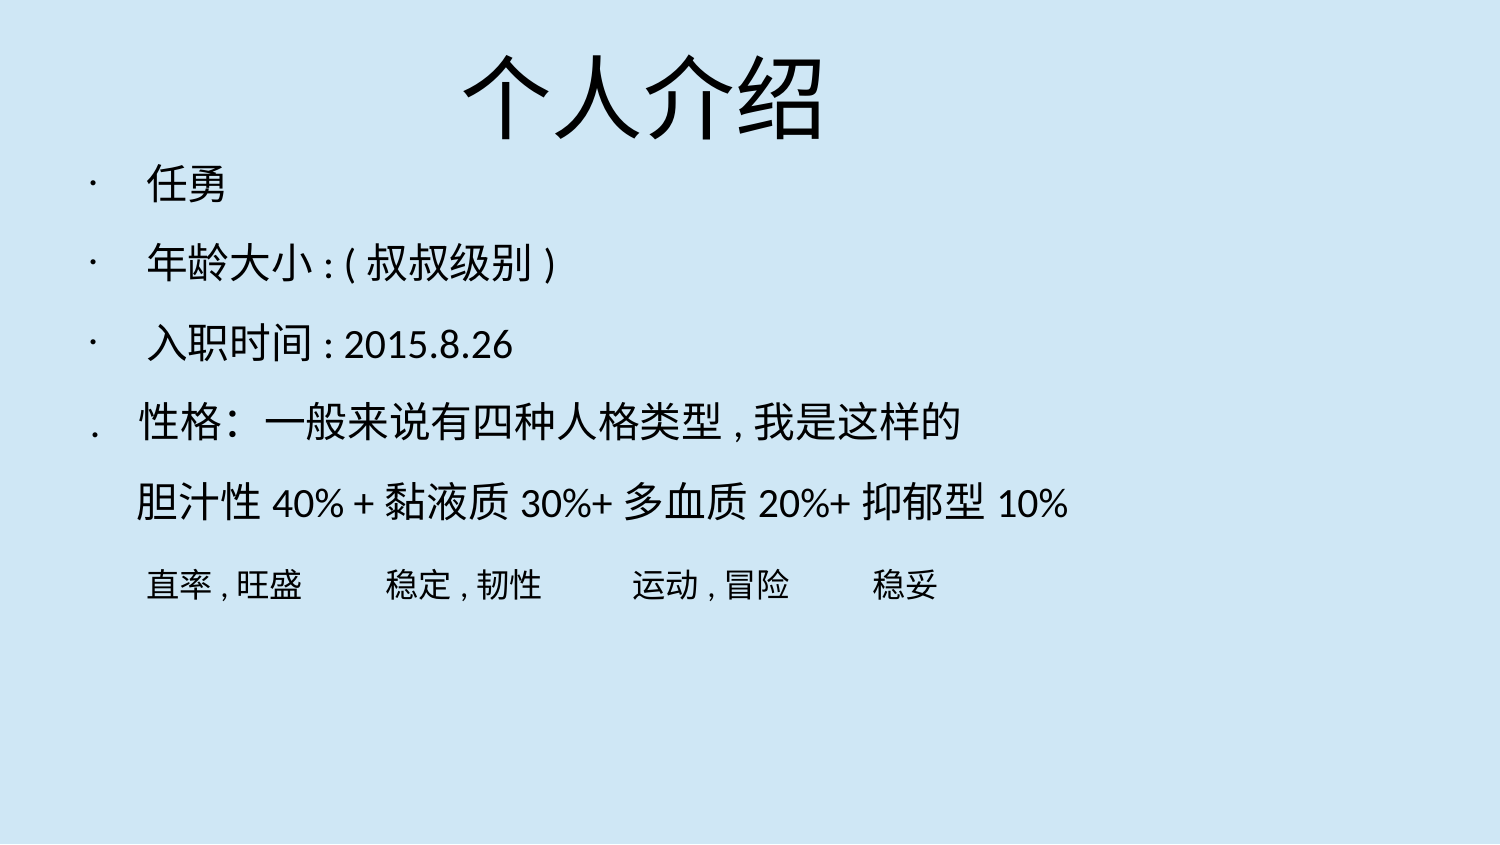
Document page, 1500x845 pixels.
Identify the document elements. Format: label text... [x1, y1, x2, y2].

title 个人介绍 [135, 33, 1152, 103]
list 任勇 年龄大小: (叔叔级别) 入职时间: 2015.8.26 . 性格：一般来说有四种人格类型,我是这样的 胆汁性40% +黏液质30%+多血质20%+抑郁型10% 直率,旺盛 稳定,韧性 运动,冒险 稳妥 [75, 150, 1258, 730]
